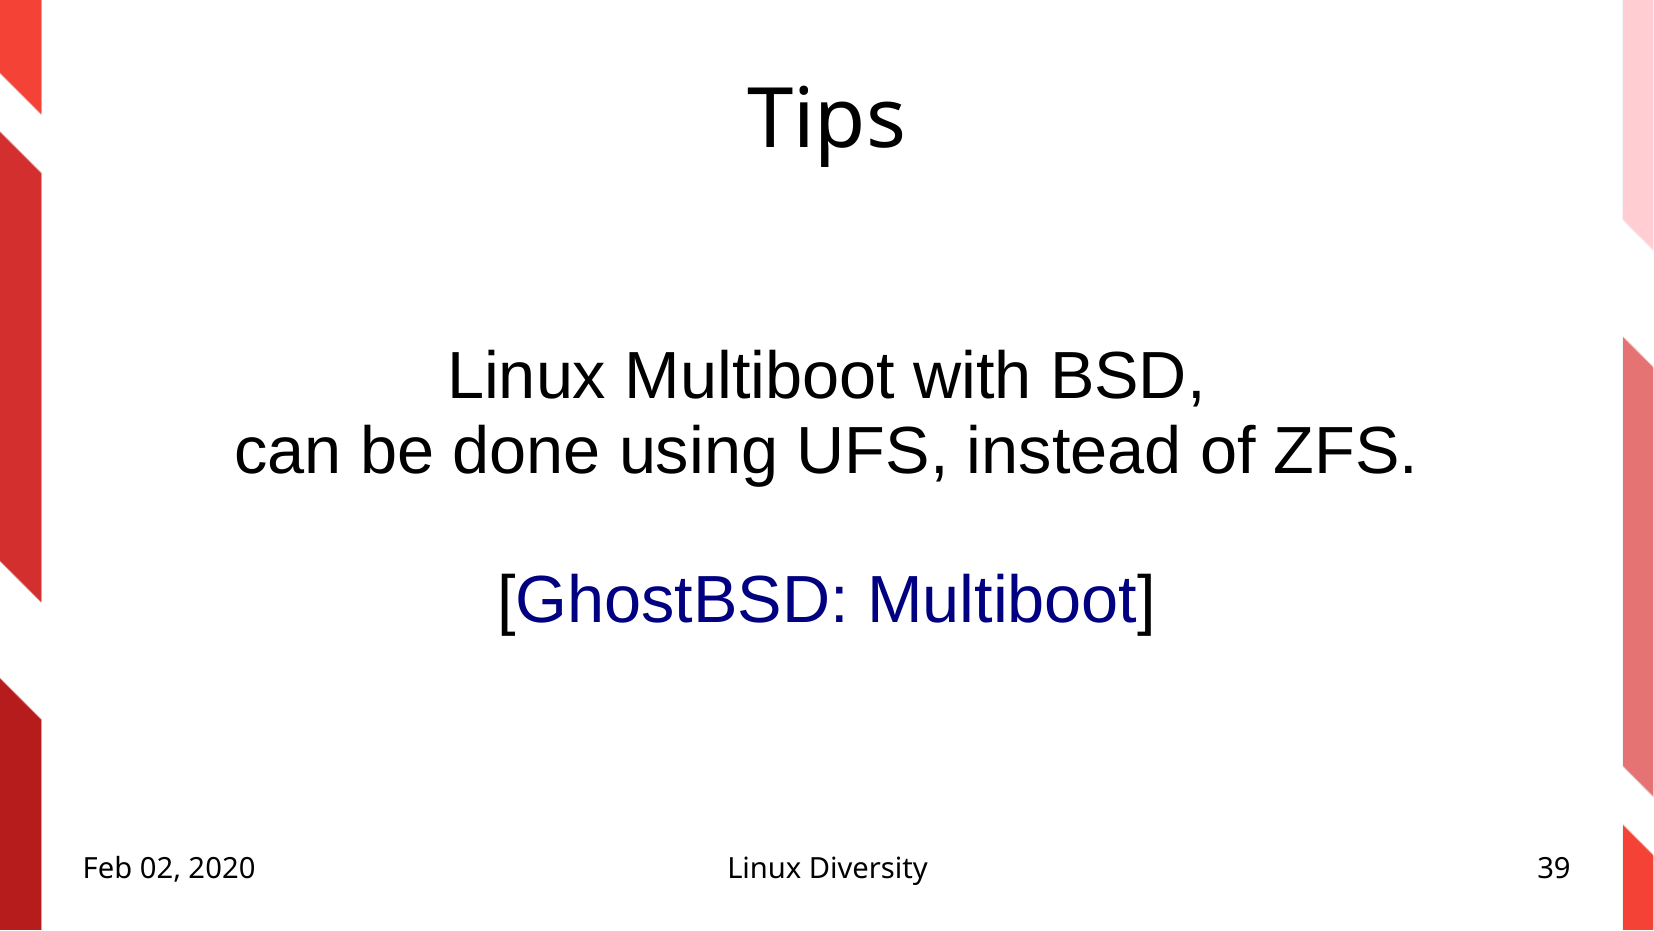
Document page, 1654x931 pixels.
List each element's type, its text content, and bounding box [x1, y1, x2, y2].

title Tips [82, 37, 1571, 193]
picture [0, 0, 1654, 930]
subtitle Linux Multiboot with BSD, can be done using UFS, instead of ZFS. [GhostBSD: Multiboot] [82, 217, 1571, 758]
